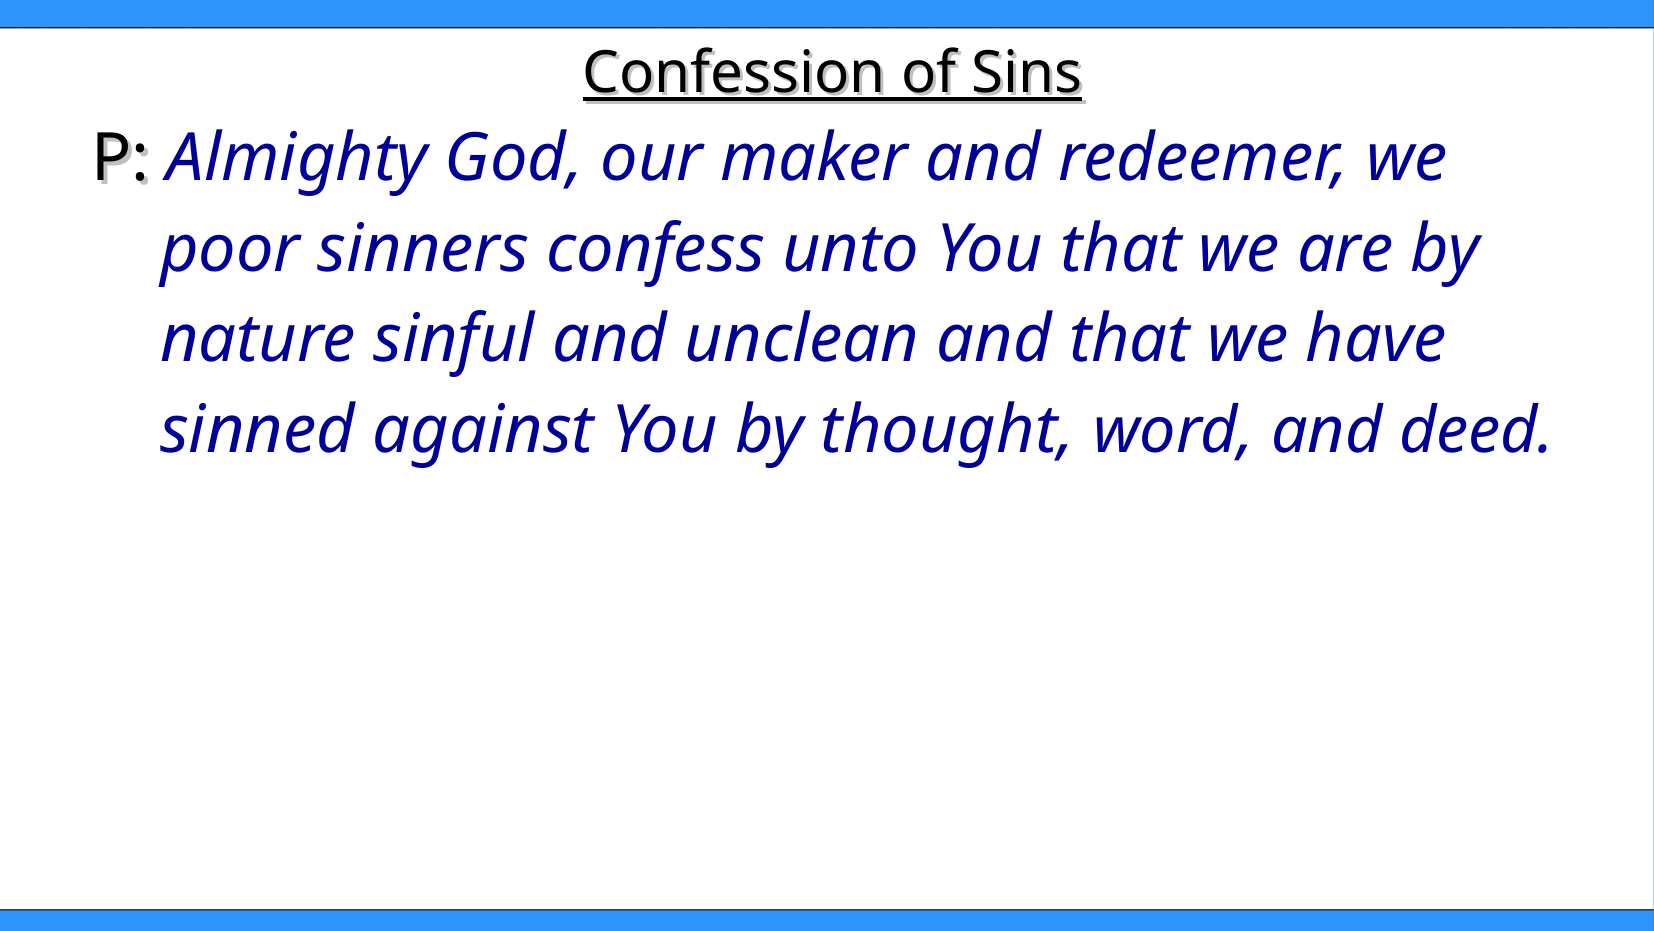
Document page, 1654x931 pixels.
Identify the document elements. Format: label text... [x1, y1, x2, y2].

picture [0, 0, 1654, 931]
text_box Confession of Sins P: Almighty God, our maker and redeemer, we poor sinners confess unto You that we are by nature sinful and unclean and that we have sinned against You by thought, word, and deed. [75, 22, 1591, 481]
